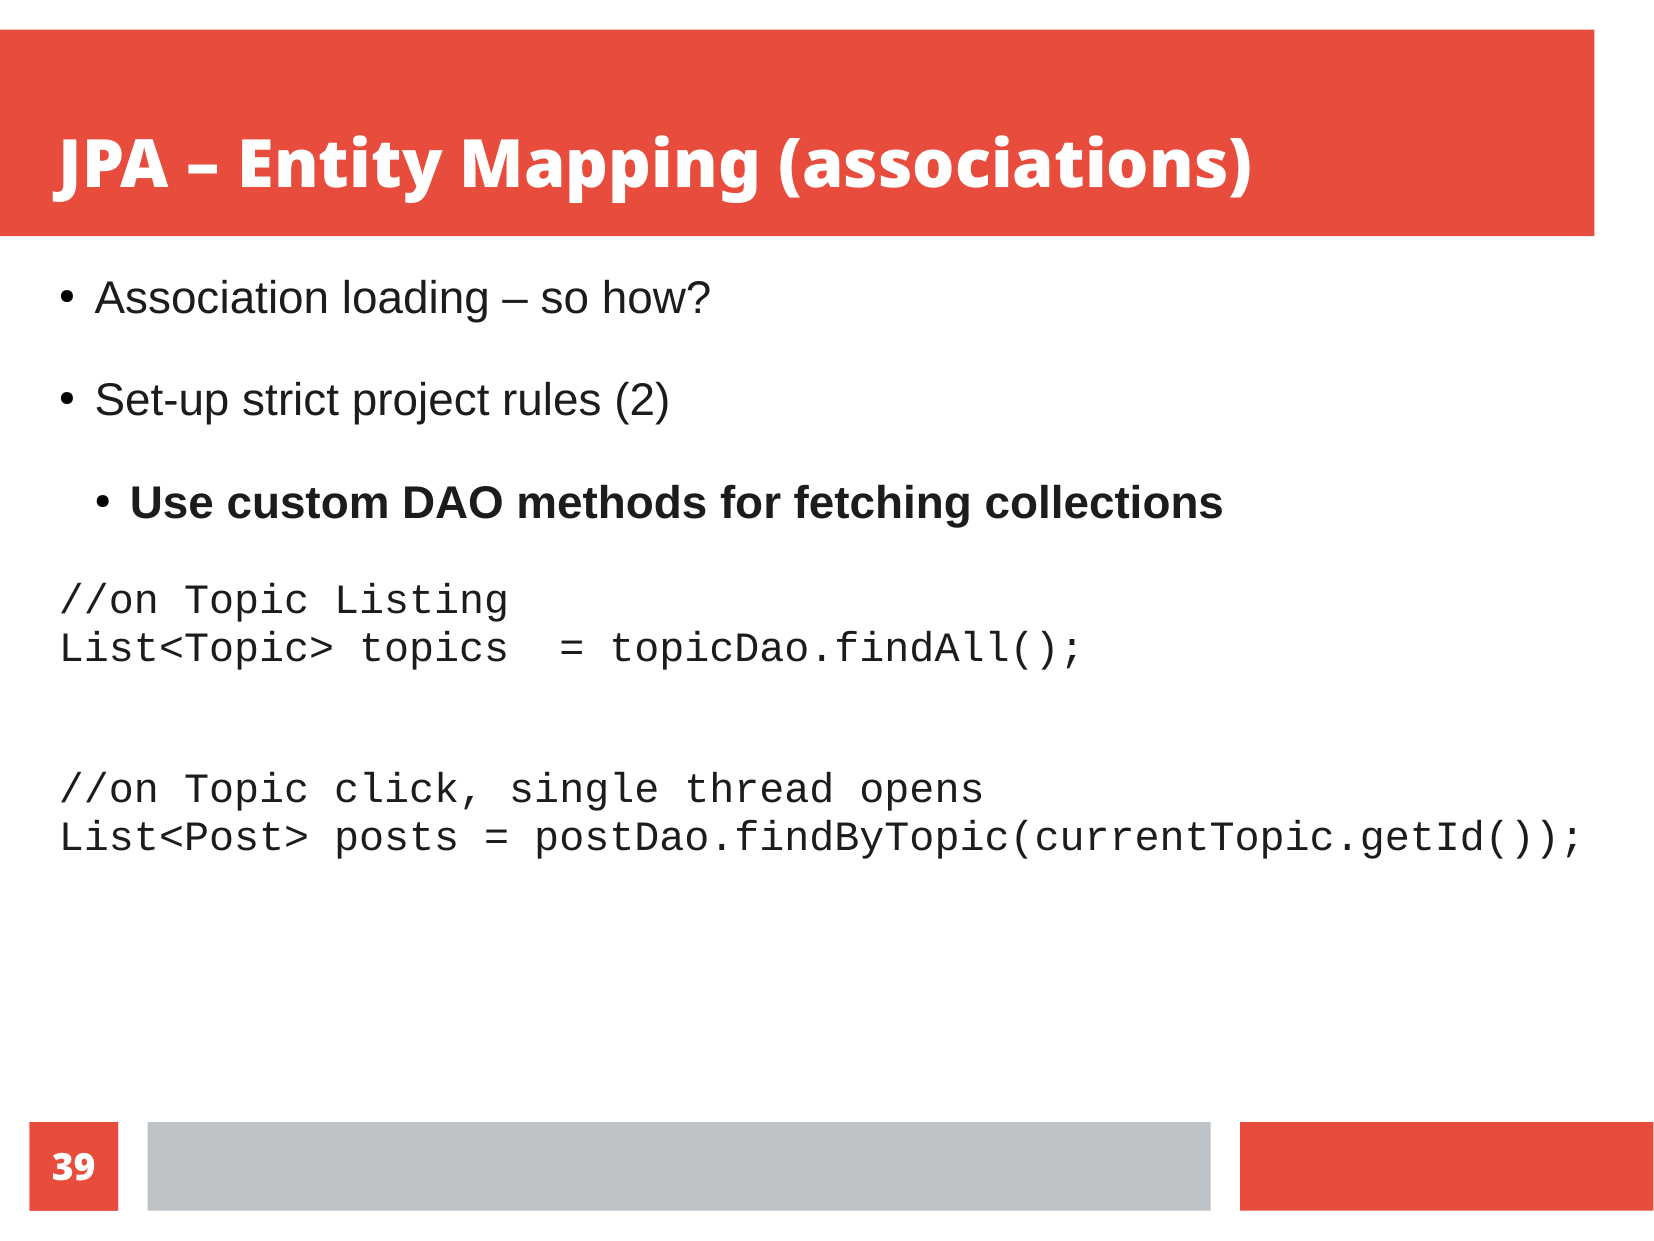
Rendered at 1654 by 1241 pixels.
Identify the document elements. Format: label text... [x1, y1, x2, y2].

title JPA – Entity Mapping (associations) [59, 59, 1595, 207]
subtitle Association loading – so how? Set-up strict project rules (2) Use custom DAO methods for fetching collections //on Topic Listing List<Topic> topics = topicDao.findAll(); //on Topic click, single thread opens List<Post> posts = postDao.findByTopic(currentTopic.getId()); [59, 271, 1595, 1040]
